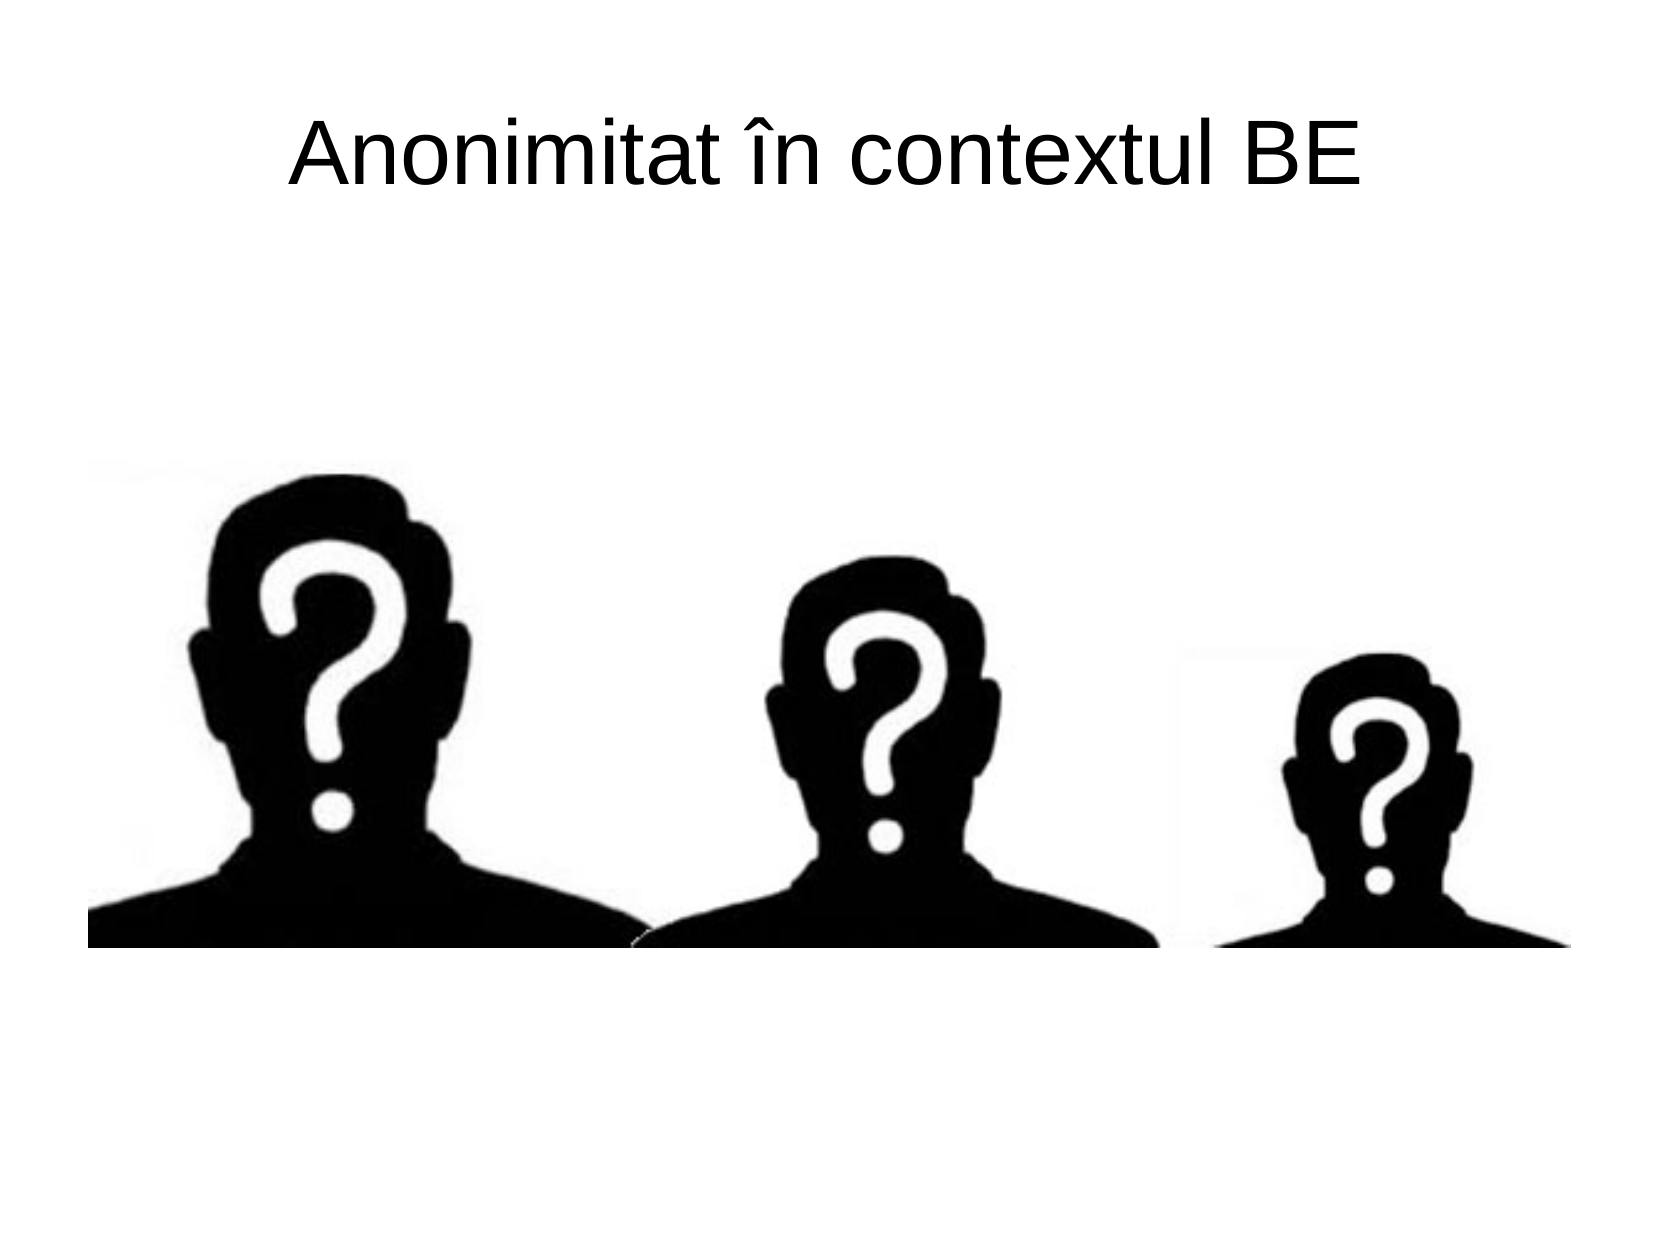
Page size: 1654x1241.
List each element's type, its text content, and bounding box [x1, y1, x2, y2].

picture [88, 442, 1571, 948]
title Anonimitat în contextul BE [82, 49, 1571, 257]
